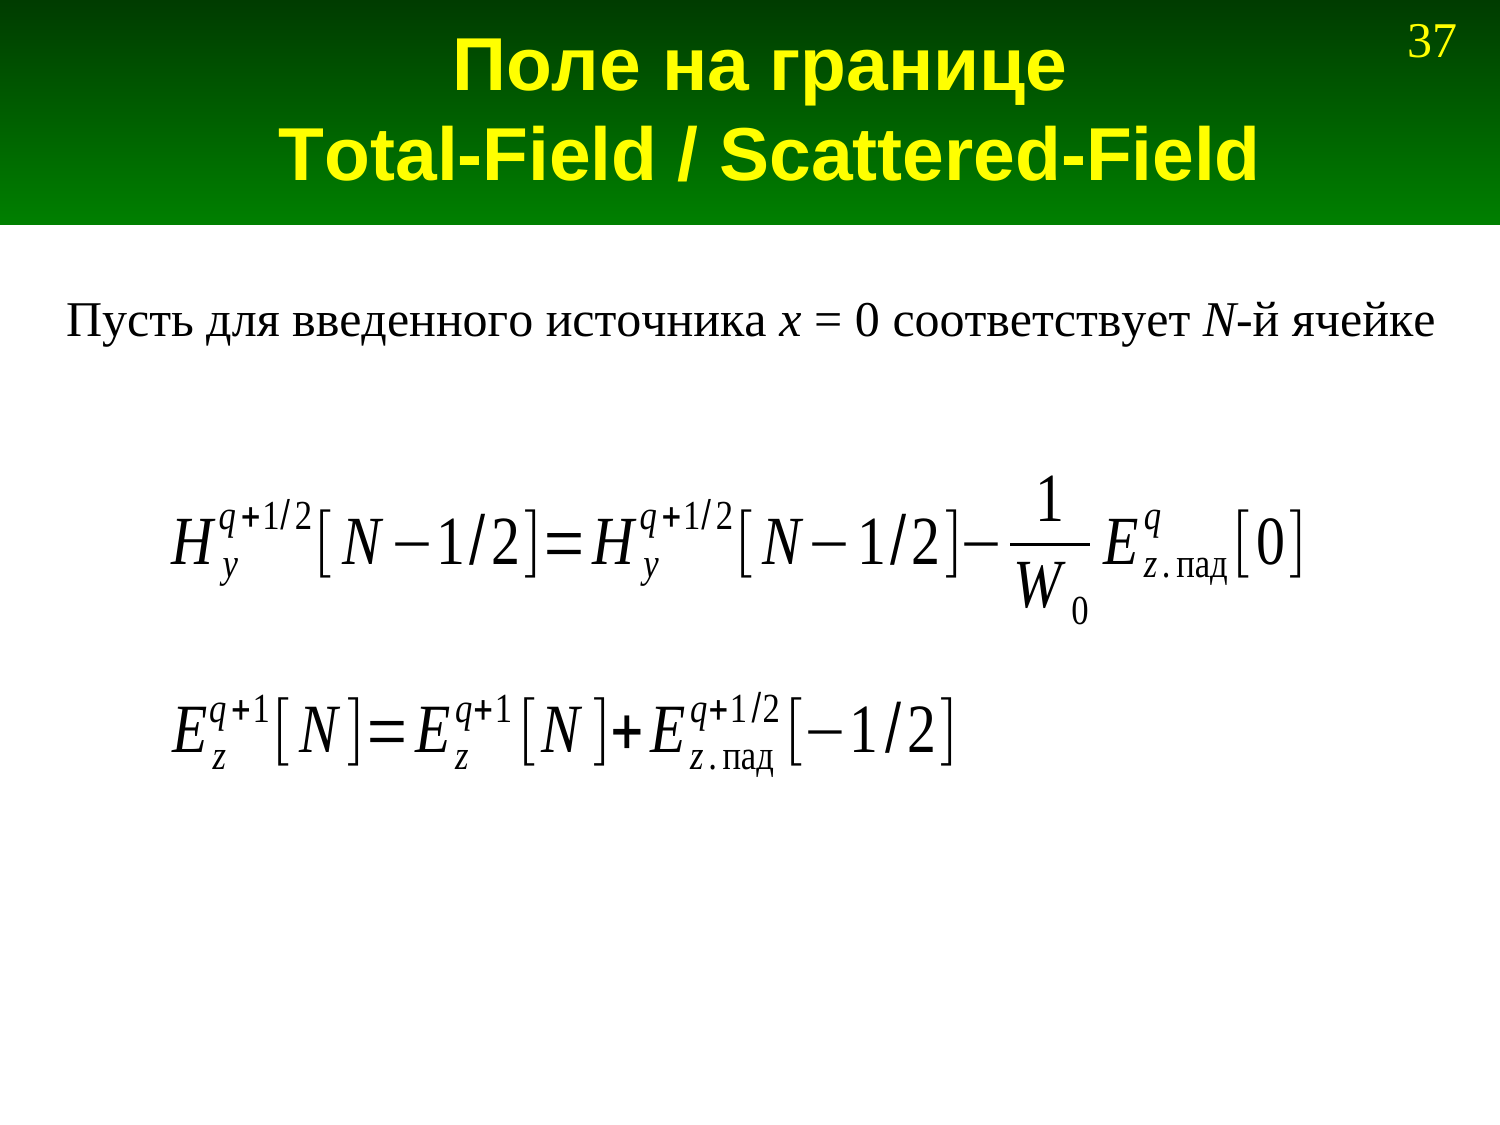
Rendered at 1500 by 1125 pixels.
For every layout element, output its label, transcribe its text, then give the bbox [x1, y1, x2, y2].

text_box Пусть для введенного источника x = 0 соответствует N-й ячейке [51, 279, 1468, 355]
title Поле на границе Total-Field / Scattered-Field [100, 7, 1441, 204]
chart [154, 683, 969, 780]
chart [153, 460, 1320, 635]
